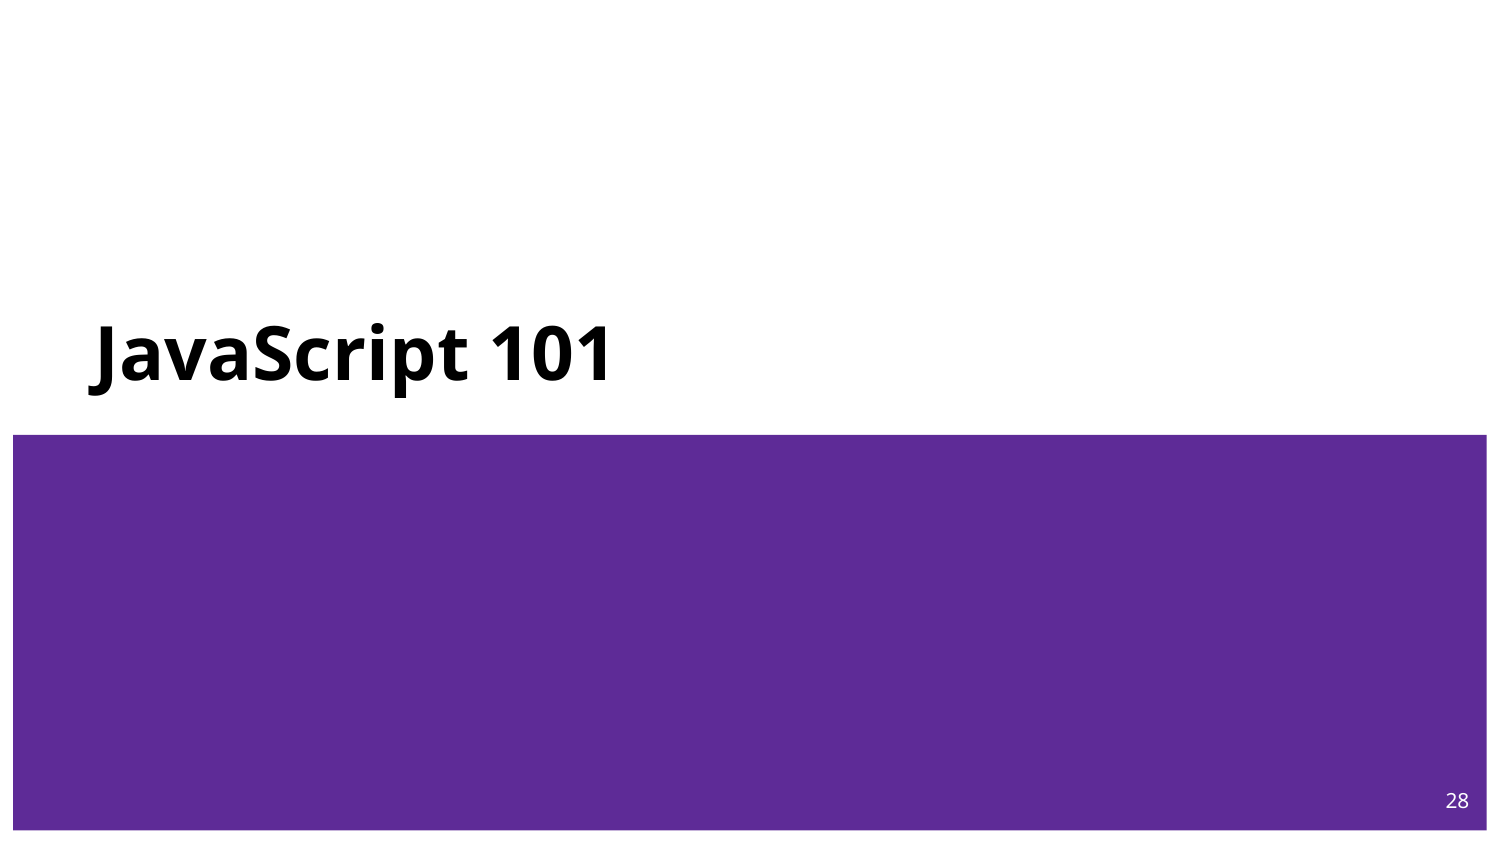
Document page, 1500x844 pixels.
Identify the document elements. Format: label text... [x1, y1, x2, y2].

slide_number <number> [1394, 769, 1484, 834]
title JavaScript 101 [79, 281, 1423, 411]
